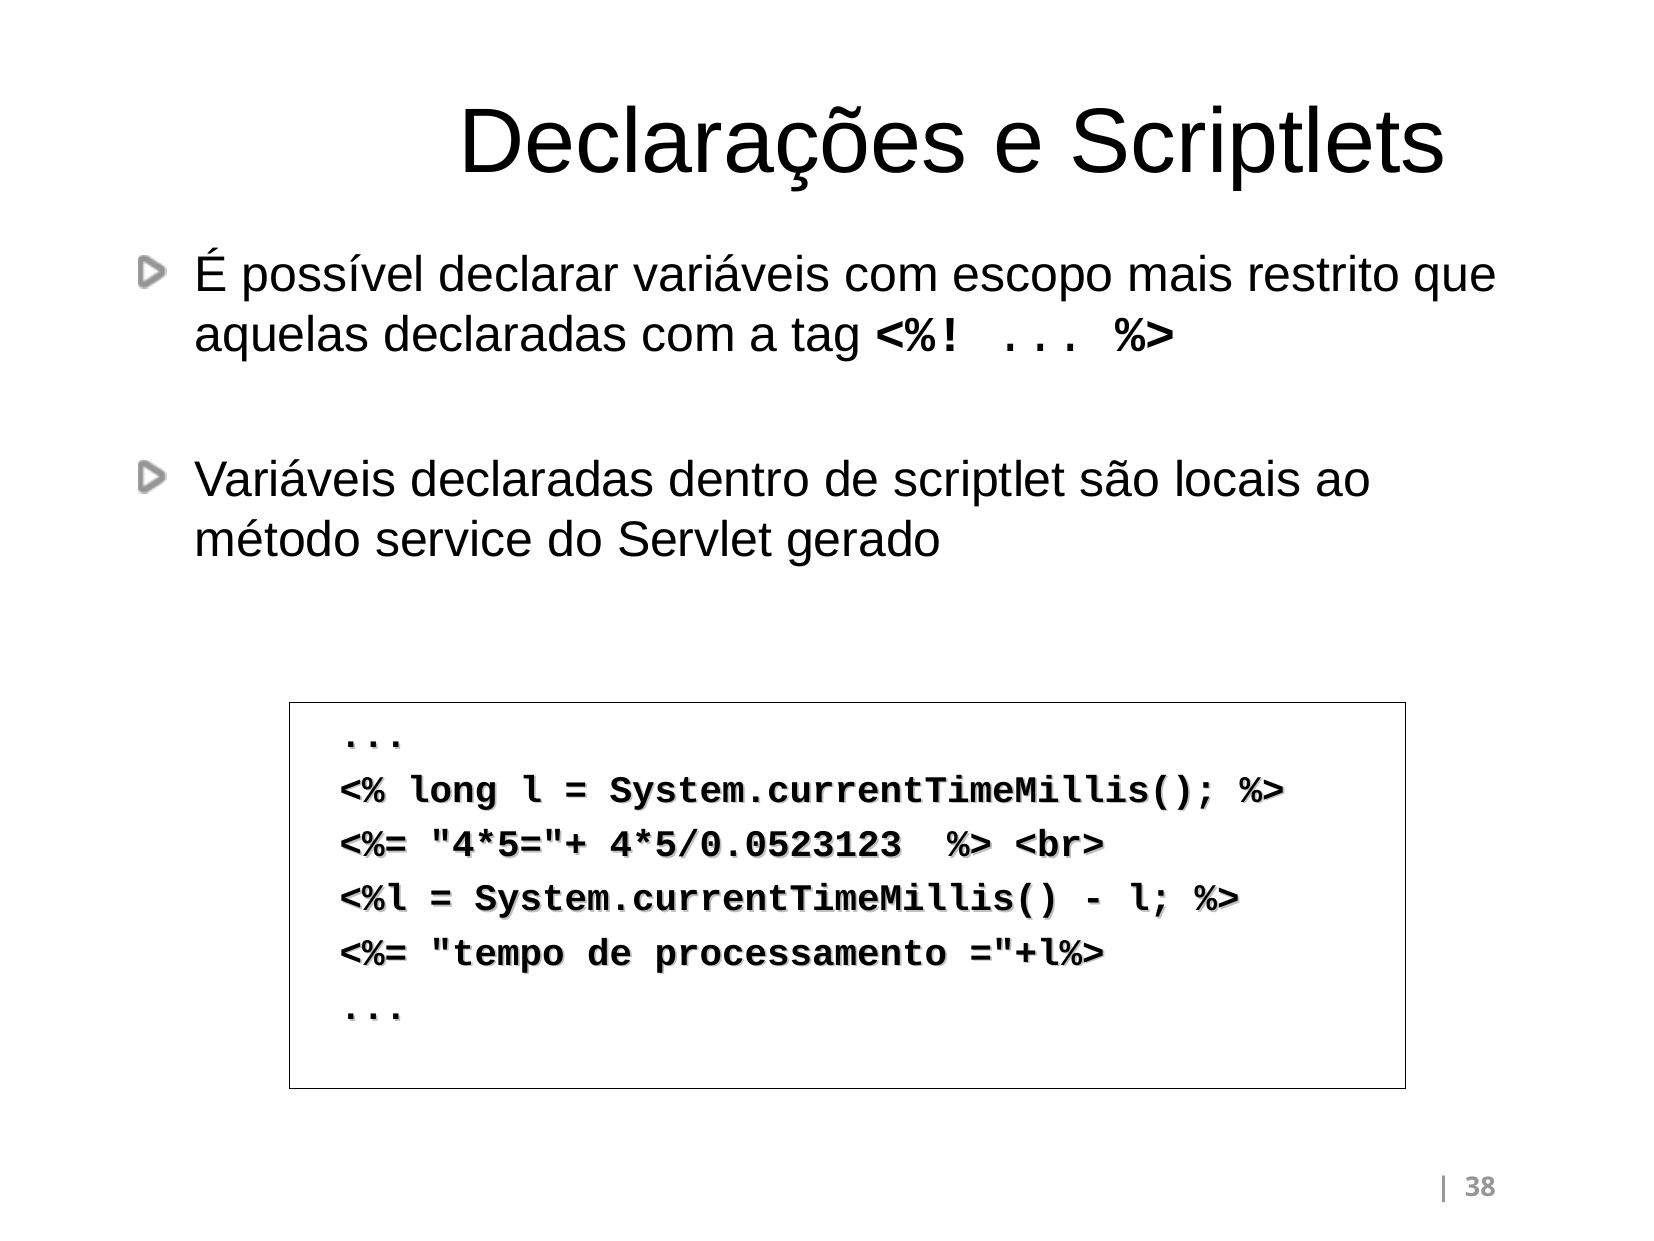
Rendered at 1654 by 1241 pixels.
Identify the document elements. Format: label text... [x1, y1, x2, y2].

list É possível declarar variáveis com escopo mais restrito que aquelas declaradas com a tag <%! ... %> Variáveis declaradas dentro de scriptlet são locais ao método service do Servlet gerado [124, 234, 1530, 827]
text_box | <número> [711, 1162, 1511, 1217]
text_box ... <% long l = System.currentTimeMillis(); %> <%= "4*5="+ 4*5/0.0523123 %> <br> <%l = System.currentTimeMillis() - l; %> <%= "tempo de processamento ="+l%> ... [289, 702, 1406, 1089]
title Declarações e Scriptlets [234, 0, 1640, 198]
